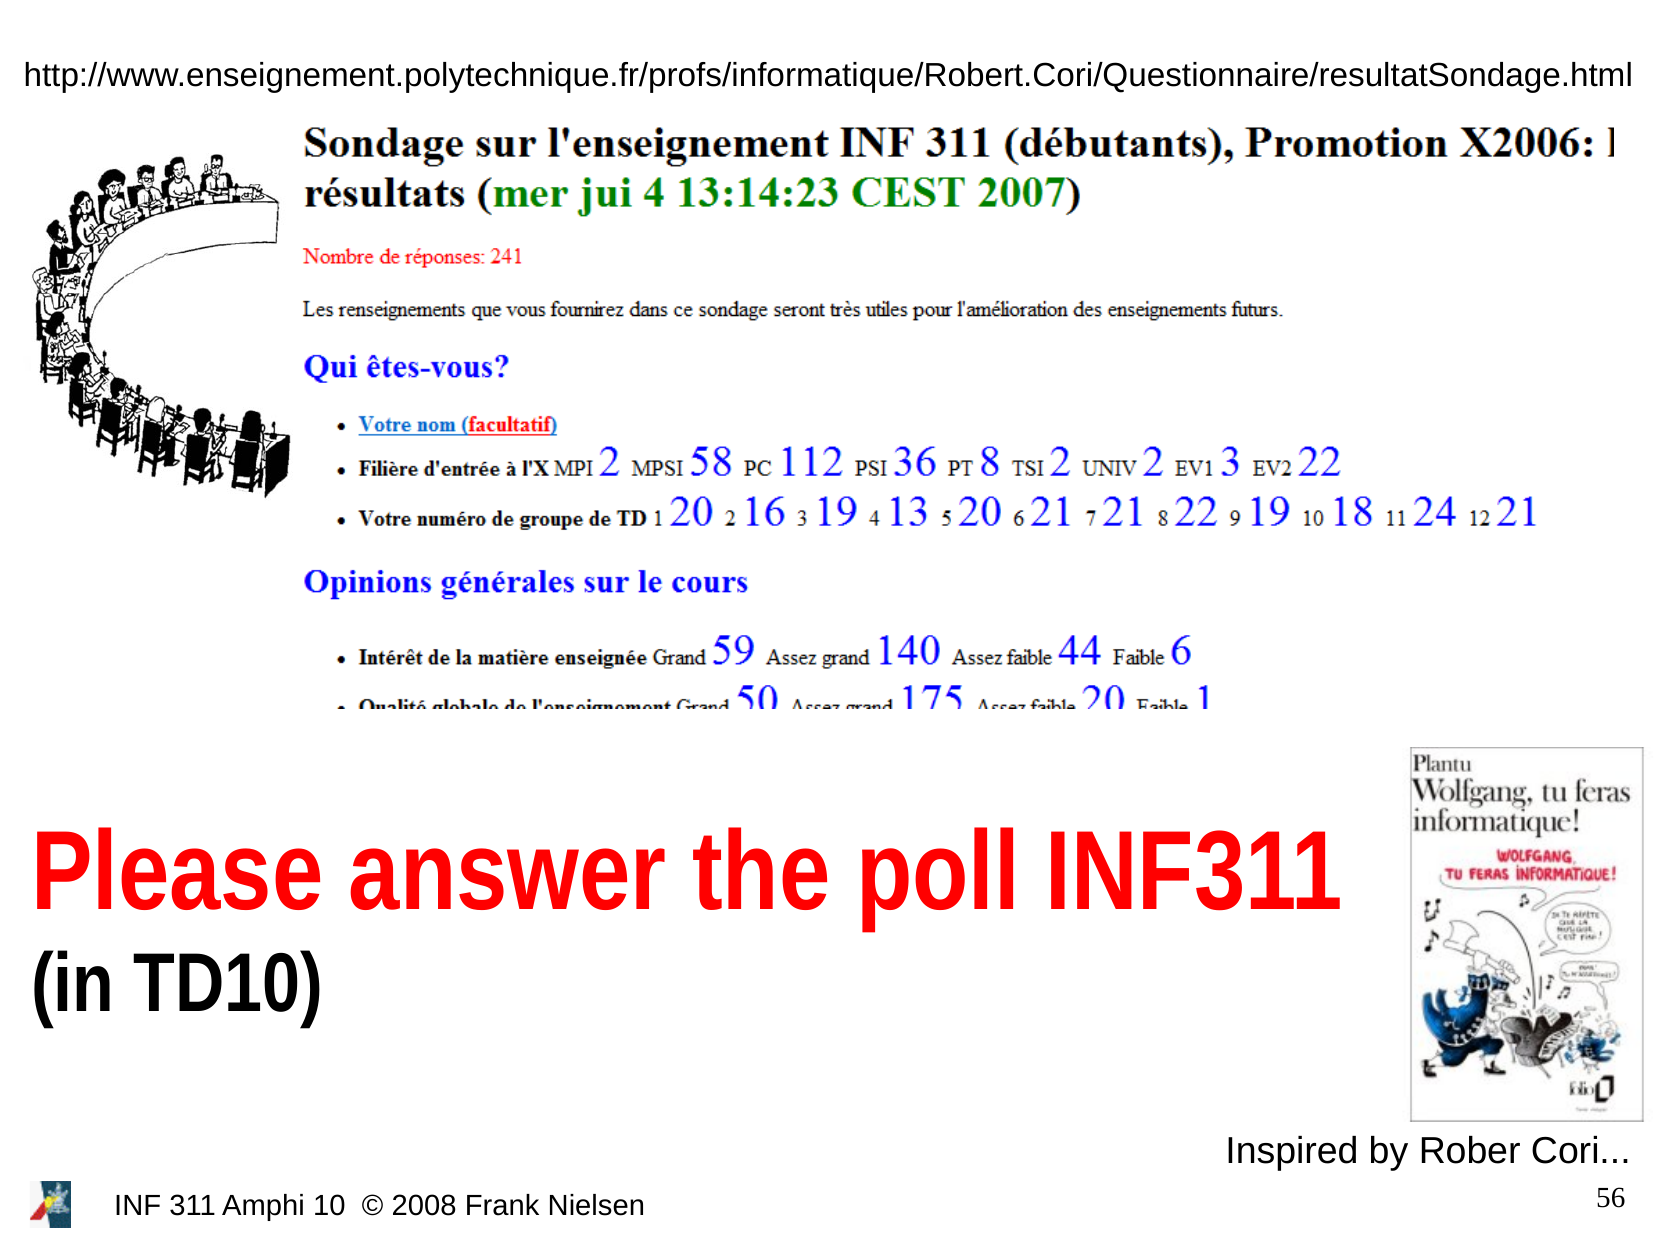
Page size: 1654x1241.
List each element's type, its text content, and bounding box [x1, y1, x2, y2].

text_box Inspired by Rober Cori... [1210, 1122, 1646, 1179]
picture [1340, 747, 1654, 1123]
picture [23, 118, 1614, 709]
picture [29, 1181, 71, 1228]
text_box Please answer the poll INF311 (in TD10) [16, 797, 1340, 1037]
text_box http://www.enseignement.polytechnique.fr/profs/informatique/Robert.Cori/Questionnaire/resultatSondage.html [8, 48, 1654, 148]
